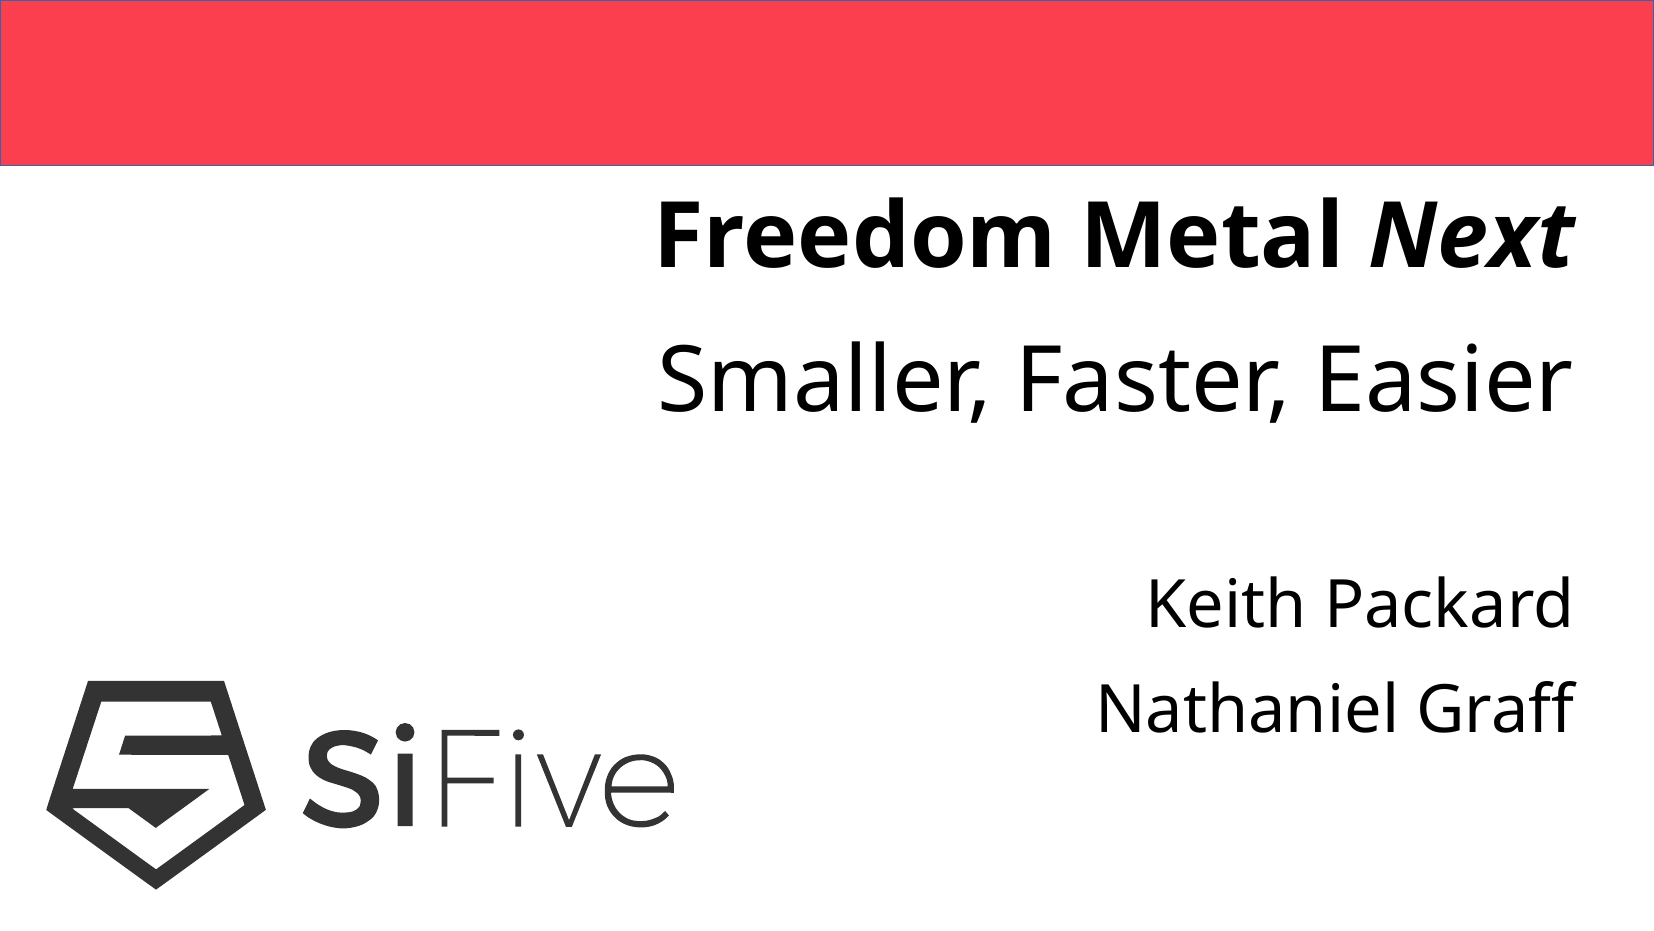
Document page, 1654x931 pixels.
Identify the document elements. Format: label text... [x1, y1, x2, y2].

title Freedom Metal Next Smaller, Faster, Easier Keith Packard Nathaniel Graff [86, 213, 1575, 780]
